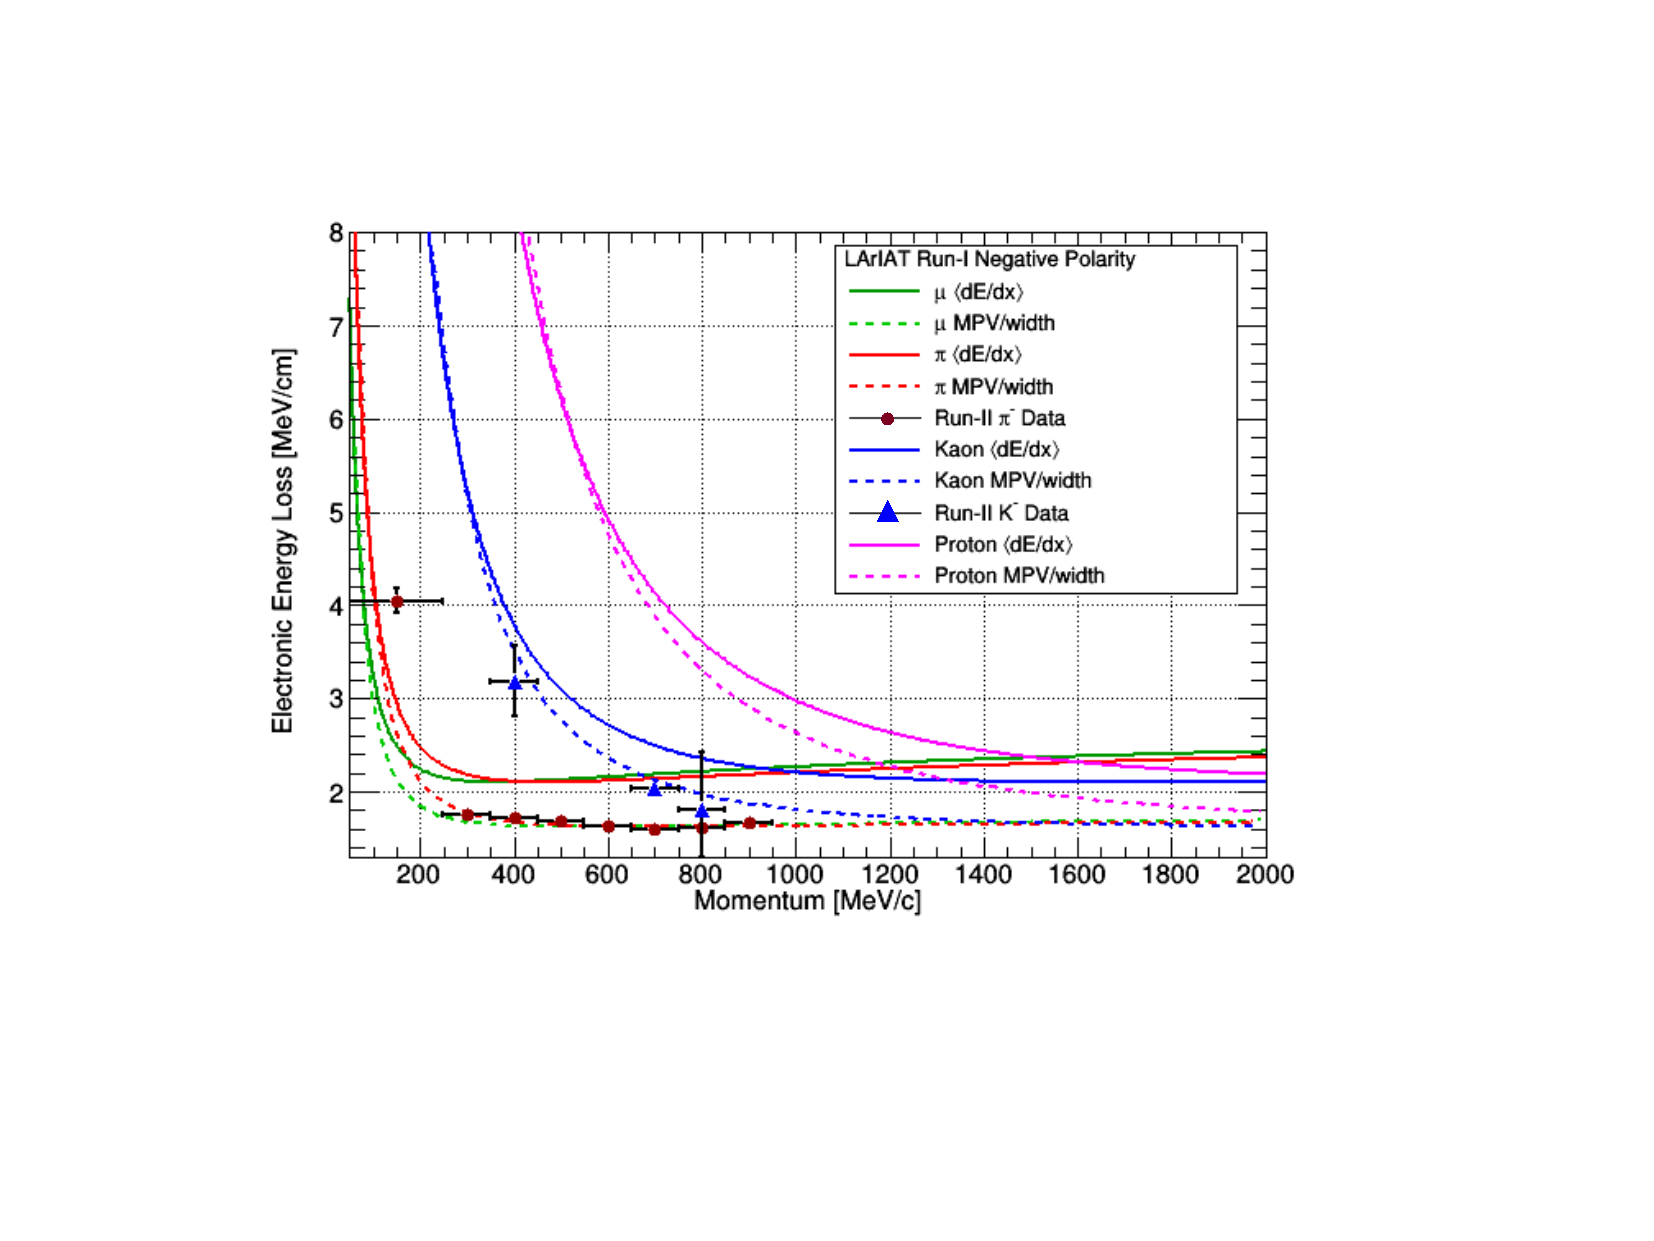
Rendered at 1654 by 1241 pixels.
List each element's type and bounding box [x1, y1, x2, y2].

text_box [877, 500, 899, 522]
picture [236, 155, 1381, 936]
text_box [881, 412, 894, 425]
